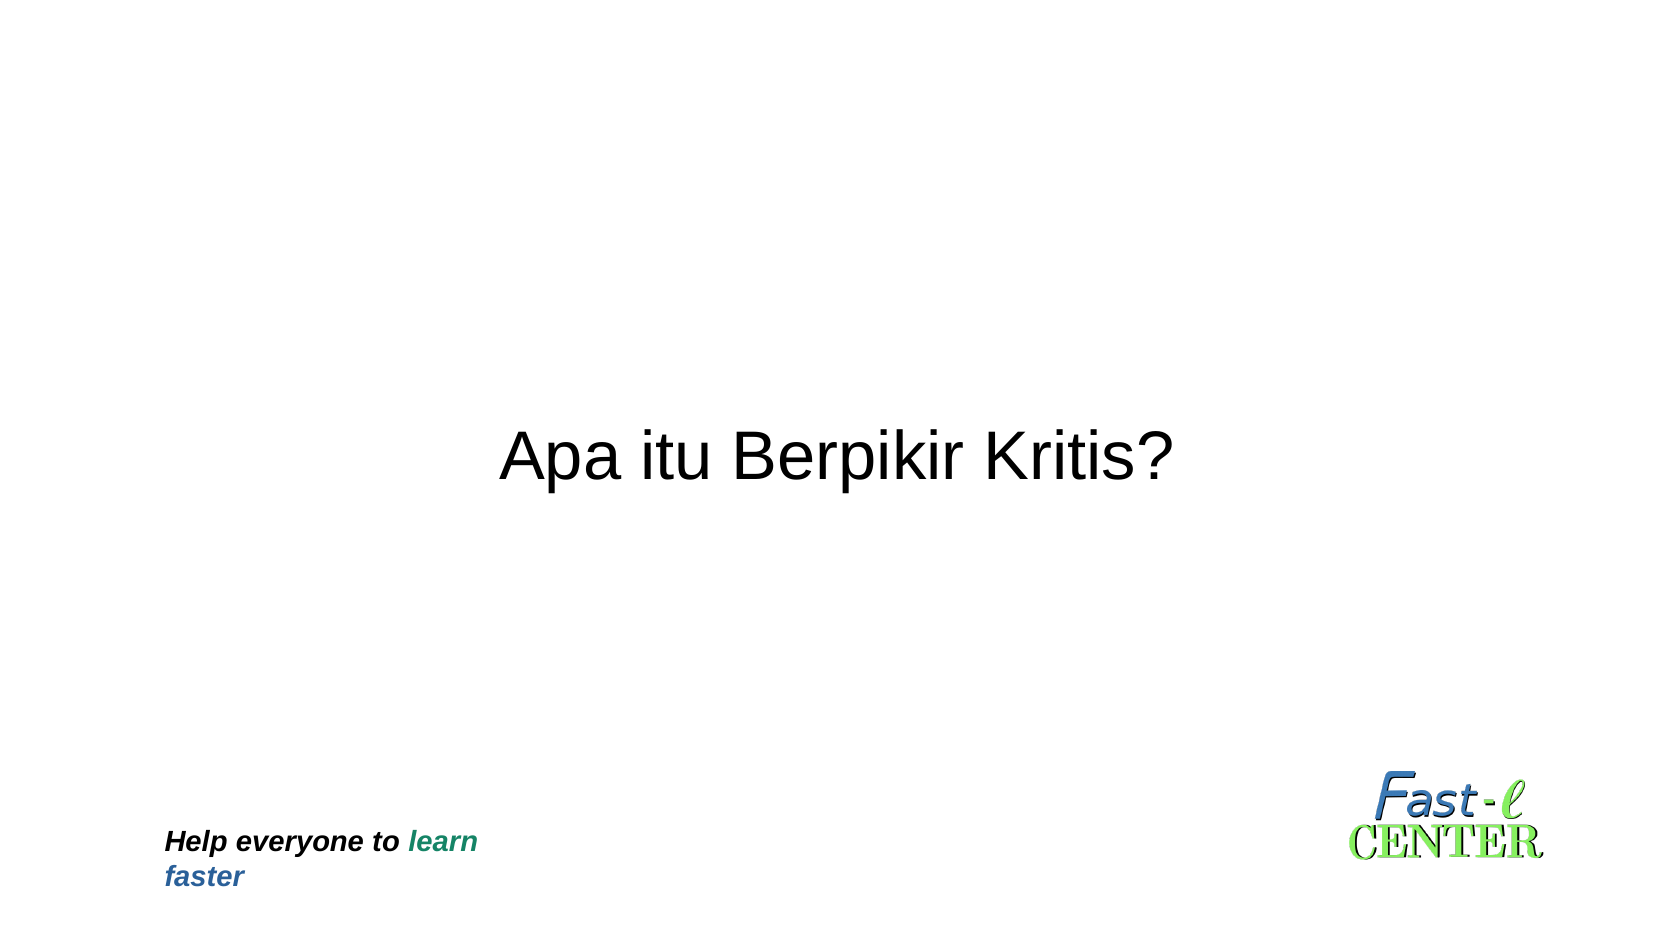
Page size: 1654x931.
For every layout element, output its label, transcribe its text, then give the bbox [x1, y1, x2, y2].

picture [1349, 771, 1544, 862]
text_box Apa itu Berpikir Kritis? [187, 374, 1487, 530]
text_box Help everyone to learn faster [149, 814, 581, 863]
